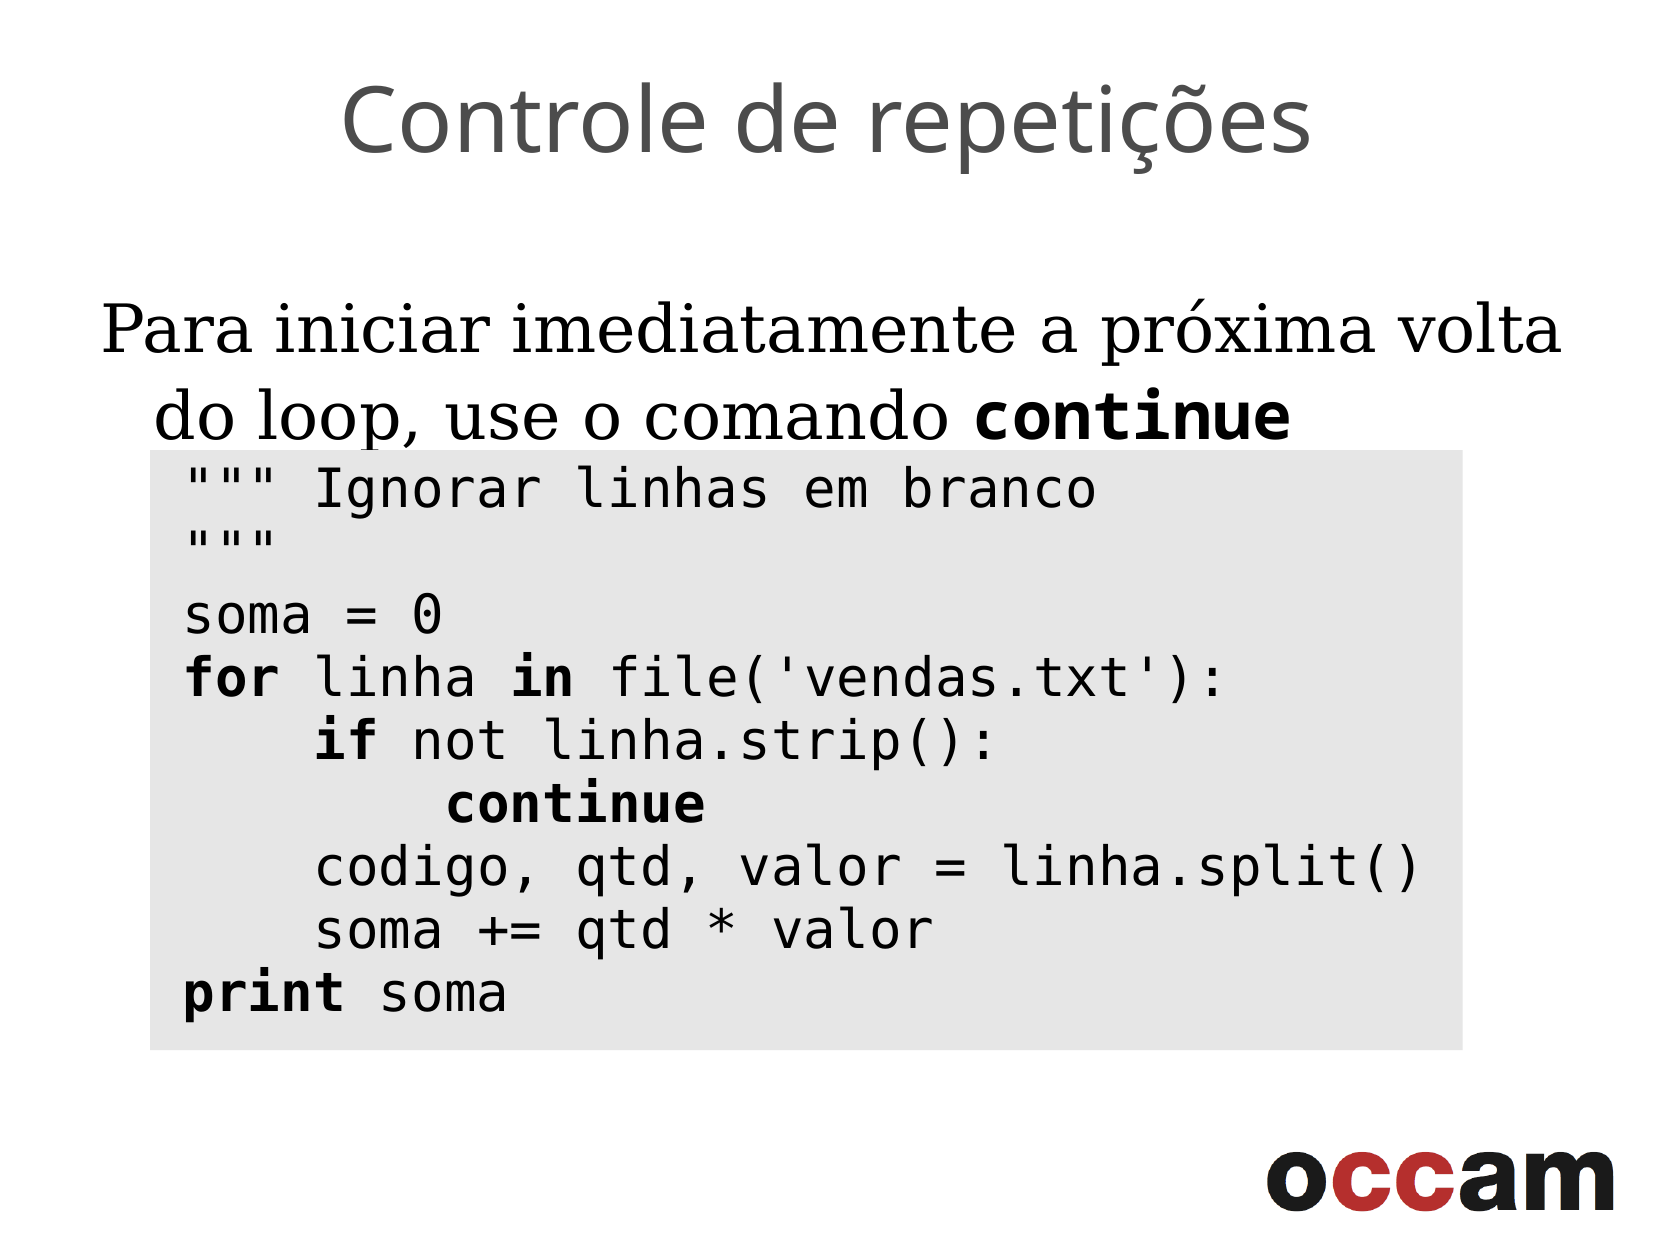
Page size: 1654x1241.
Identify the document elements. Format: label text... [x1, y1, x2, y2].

text_box """ Ignorar linhas em branco """ soma = 0 for linha in file('vendas.txt'): if not linha.strip(): continue codigo, qtd, valor = linha.split() soma += qtd * valor print soma [150, 450, 1463, 1051]
picture [1237, 1122, 1643, 1241]
title Controle de repetições [75, 17, 1564, 226]
list Para iniciar imediatamente a próxima volta do loop, use o comando continue [86, 225, 1576, 1088]
